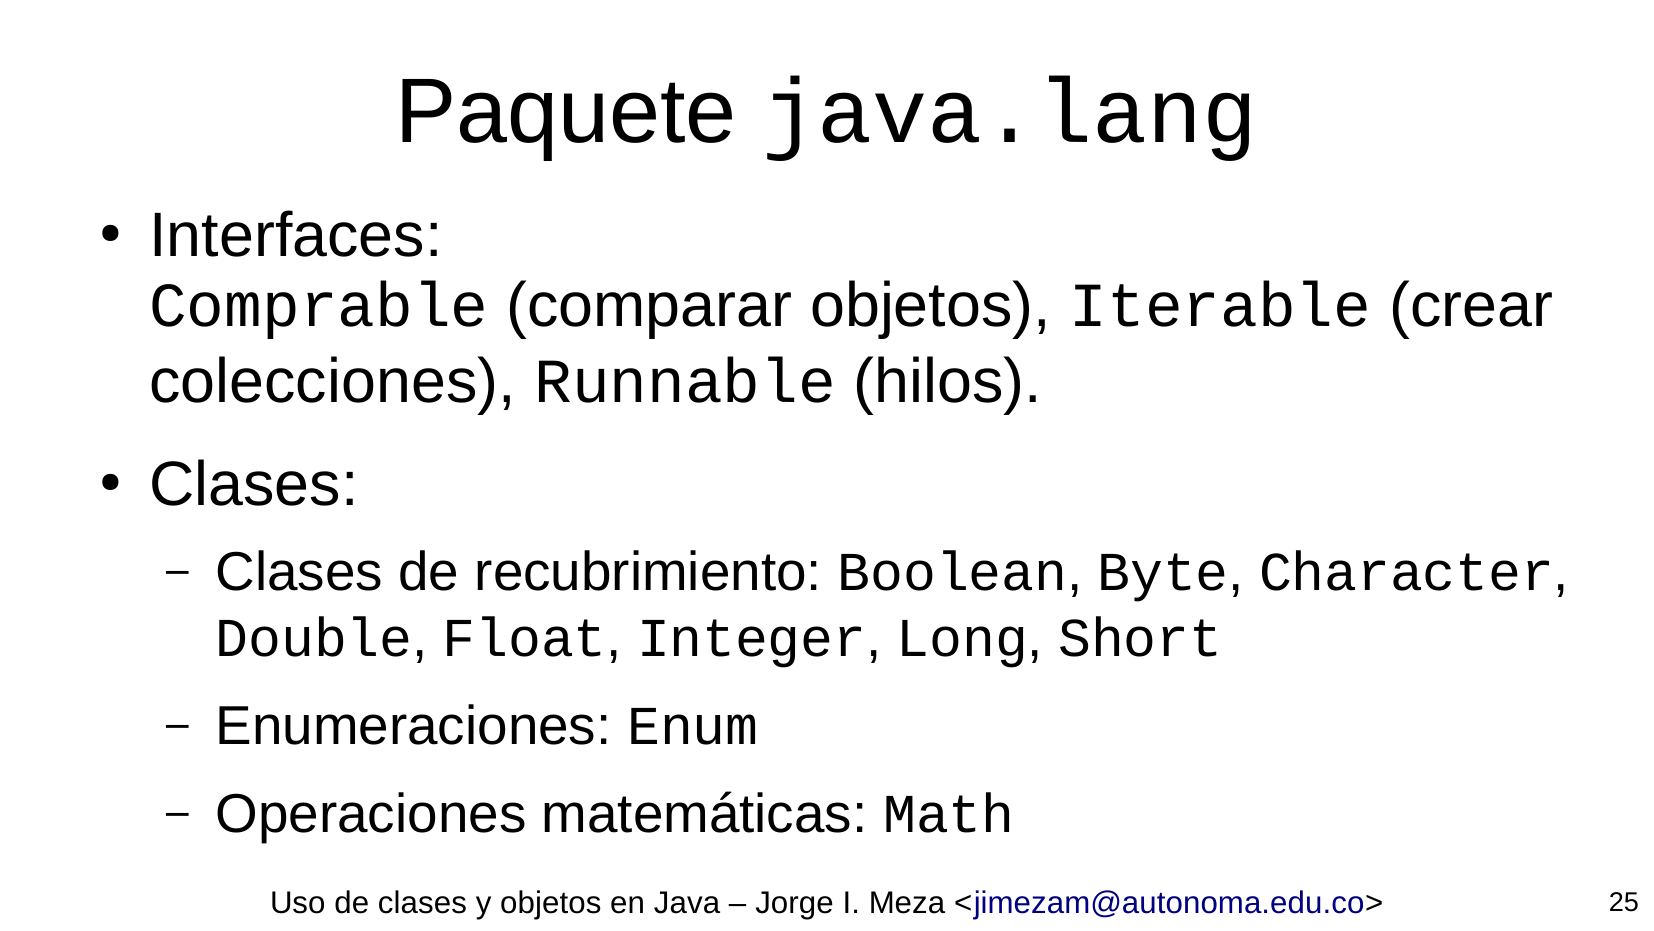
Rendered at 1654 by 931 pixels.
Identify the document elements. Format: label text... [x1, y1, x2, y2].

title Paquete java.lang [82, 37, 1571, 193]
list Interfaces: Comprable (comparar objetos), Iterable (crear colecciones), Runnable (hilos). Clases: Clases de recubrimiento: Boolean, Byte, Character, Double, Float, Integer, Long, Short Enumeraciones: Enum Operaciones matemáticas: Math [82, 199, 1571, 861]
